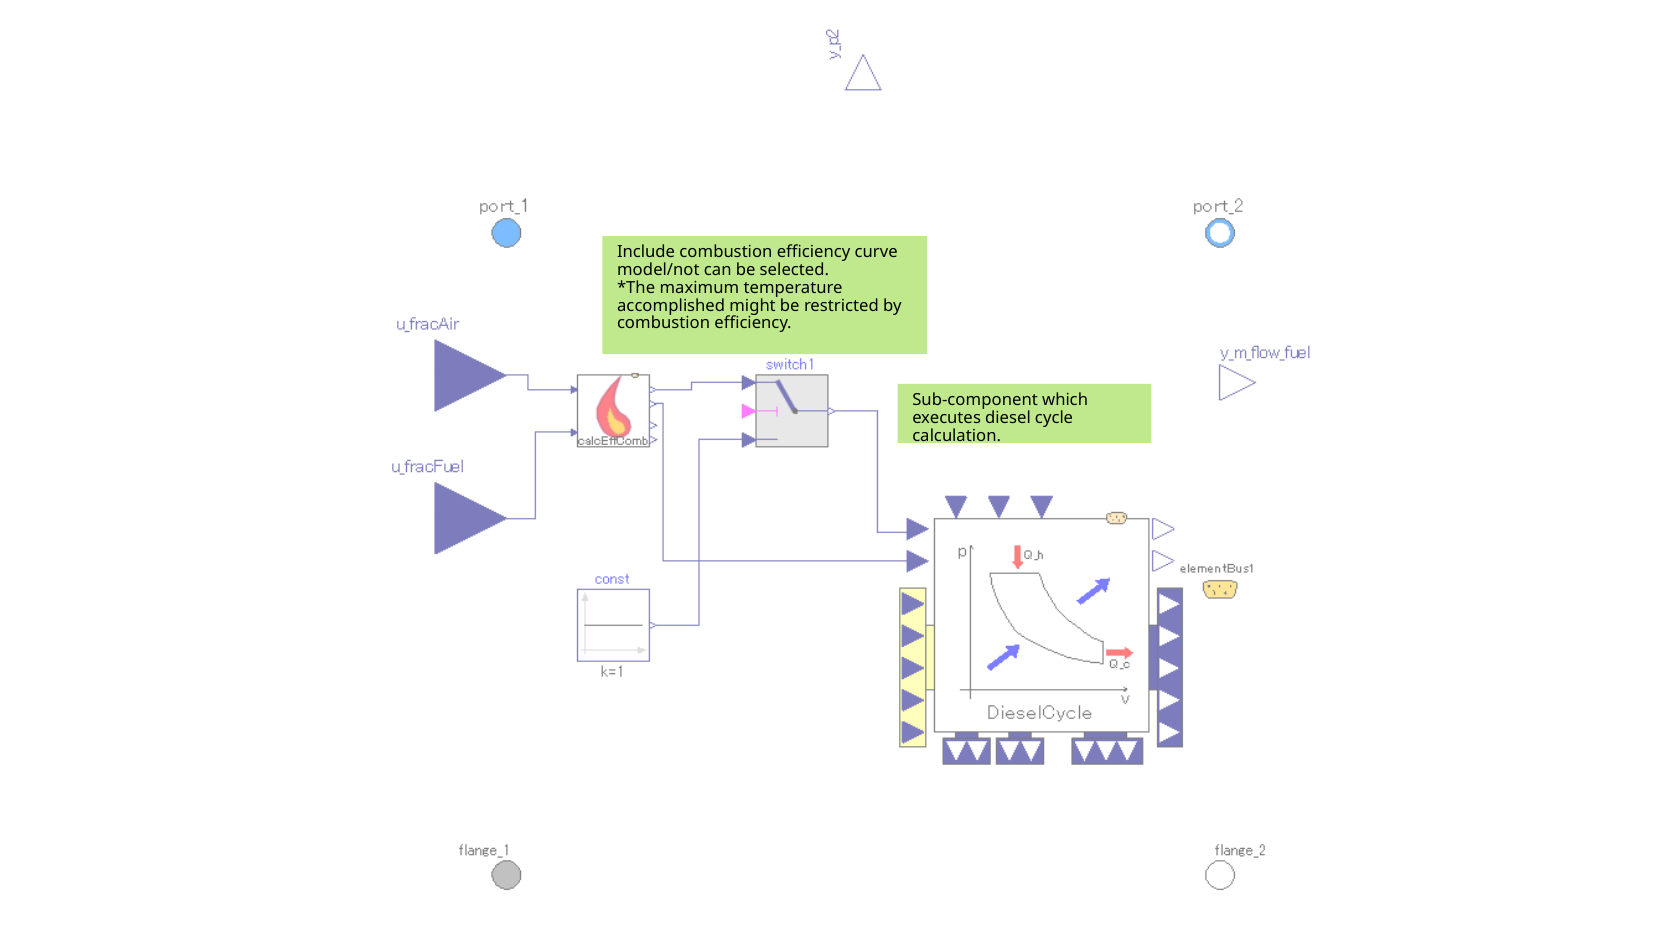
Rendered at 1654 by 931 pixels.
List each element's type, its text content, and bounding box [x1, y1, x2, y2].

text_box Sub-component which executes diesel cycle calculation. [897, 383, 1152, 443]
text_box Include combustion efficiency curve model/not can be selected. *The maximum temperature accomplished might be restricted by combustion efficiency. [602, 236, 928, 355]
picture [344, 0, 1312, 931]
